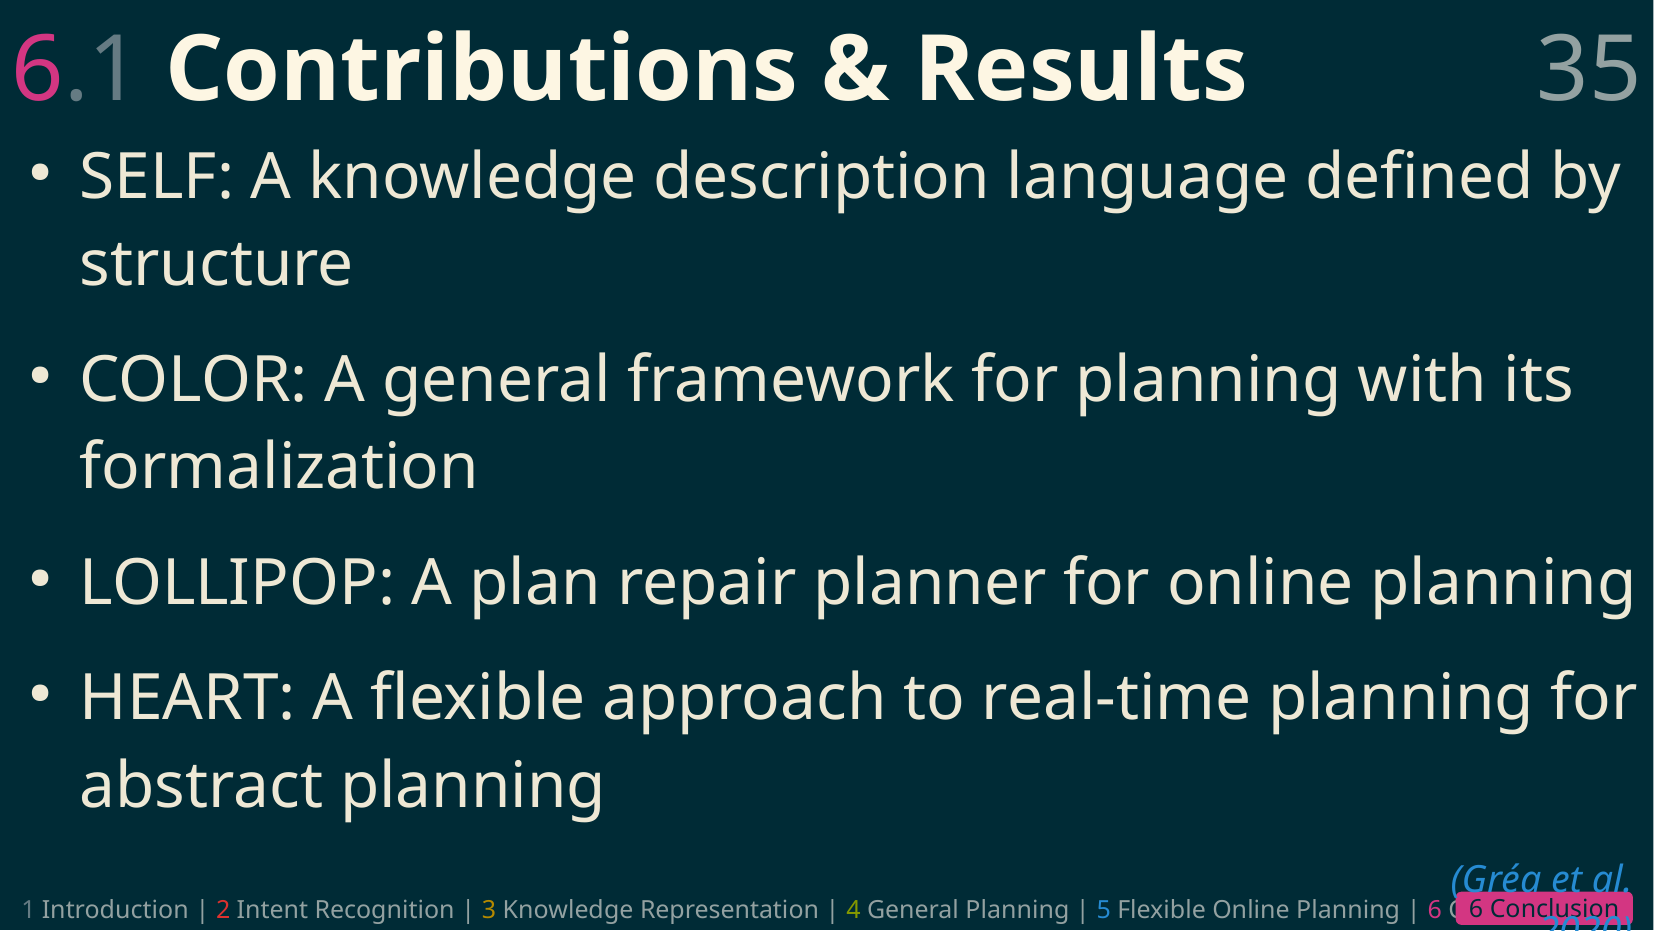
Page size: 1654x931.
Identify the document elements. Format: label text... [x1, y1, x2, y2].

text_box (Gréa et al. 2020) [1334, 845, 1648, 898]
text_box 6 Conclusion [1455, 898, 1554, 925]
text_box 6 Conclusion [1552, 898, 1633, 925]
title 6.1 Contributions & Results [11, 7, 1501, 123]
list SELF: A knowledge description language defined by structure COLOR: A general framework for planning with its formalization LOLLIPOP: A plan repair planner for online planning HEART: A flexible approach to real-time planning for abstract planning [11, 129, 1642, 885]
